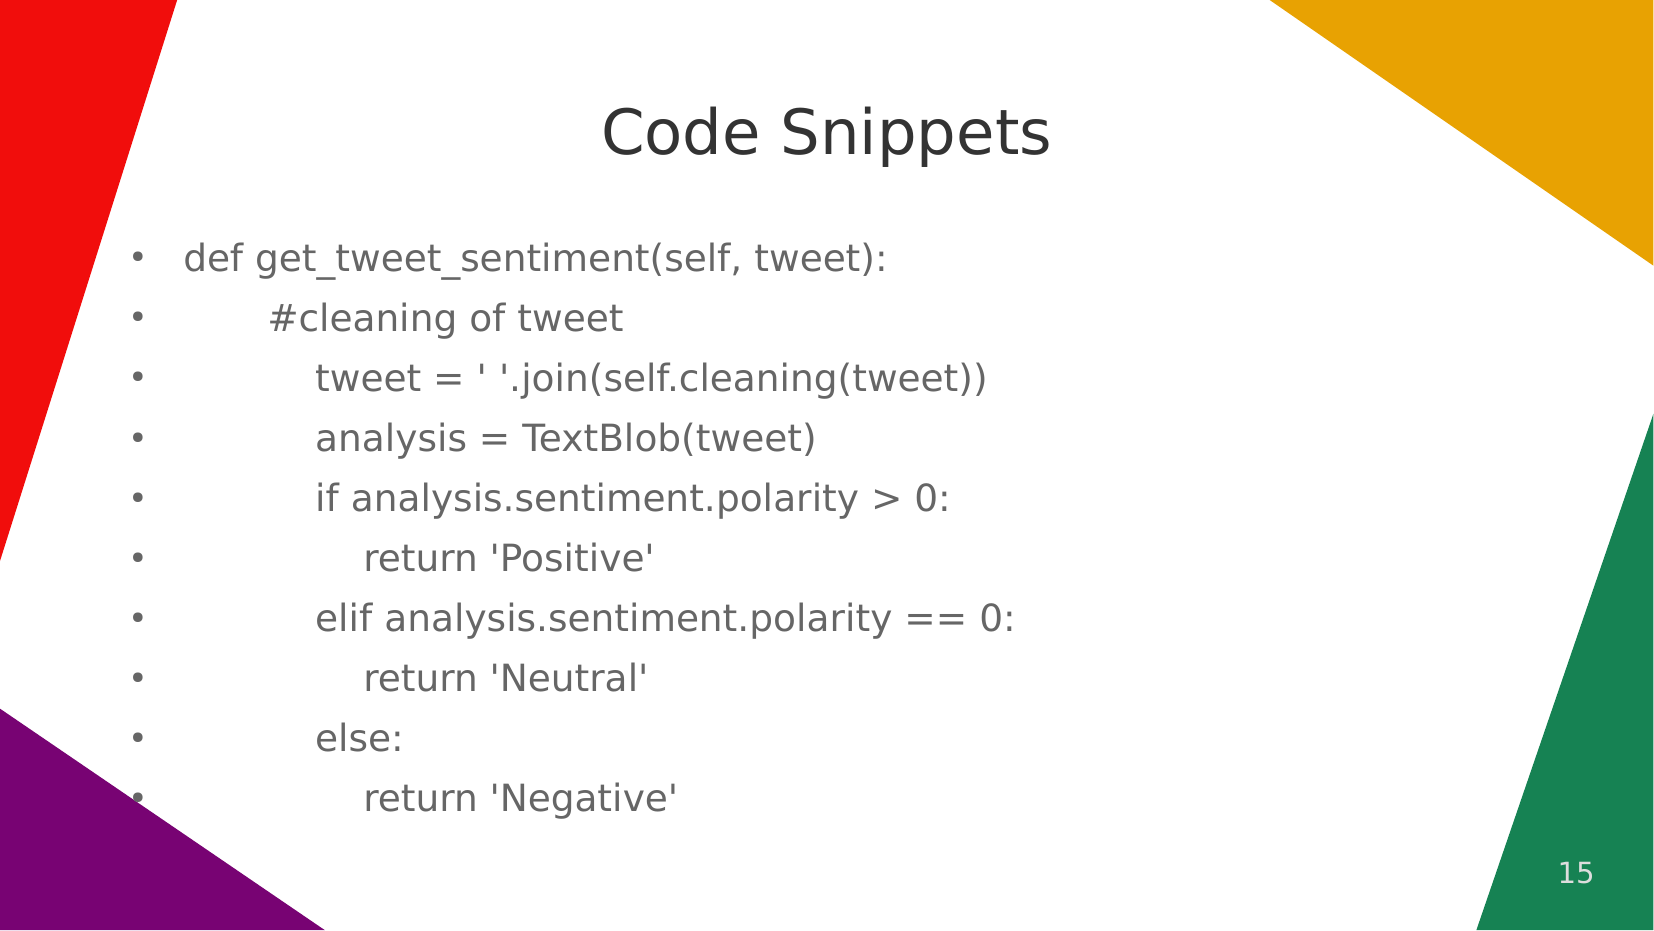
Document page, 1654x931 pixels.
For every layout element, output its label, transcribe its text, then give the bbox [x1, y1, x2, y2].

title Code Snippets [118, 59, 1536, 207]
list def get_tweet_sentiment(self, tweet): #cleaning of tweet tweet = ' '.join(self.cleaning(tweet)) analysis = TextBlob(tweet) if analysis.sentiment.polarity > 0: return 'Positive' elif analysis.sentiment.polarity == 0: return 'Neutral' else: return 'Negative' [118, 236, 1536, 827]
